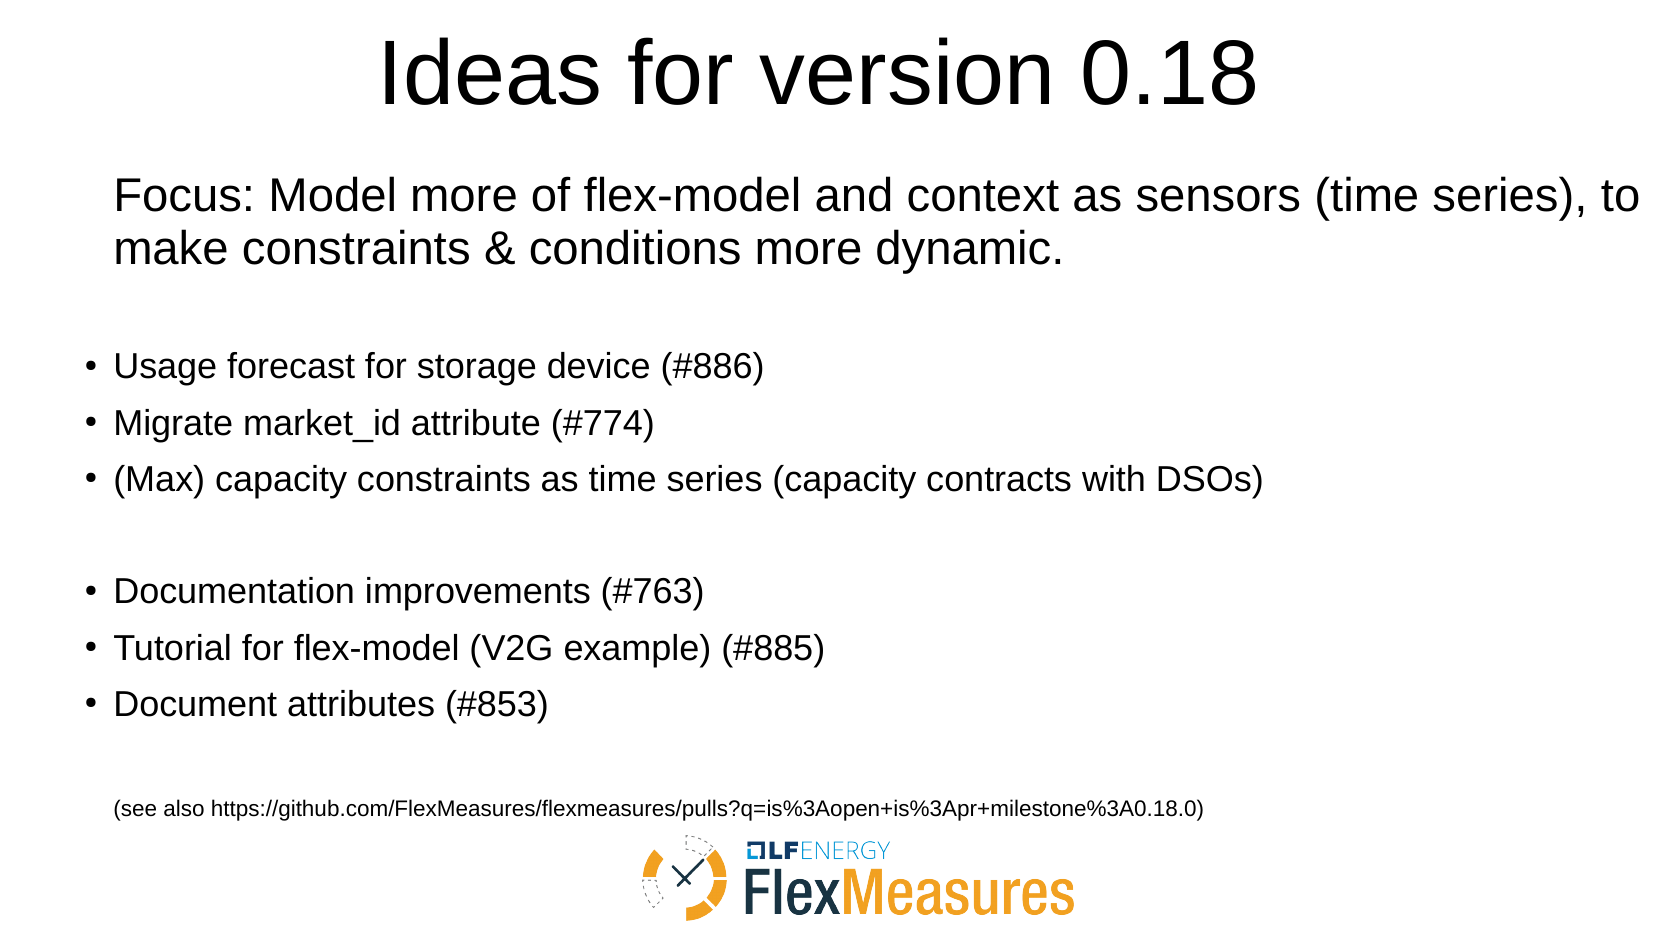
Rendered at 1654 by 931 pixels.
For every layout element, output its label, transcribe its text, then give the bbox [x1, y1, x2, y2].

title Ideas for version 0.18 [75, 0, 1564, 112]
list Focus: Model more of flex-model and context as sensors (time series), to make constraints & conditions more dynamic. Usage forecast for storage device (#886) Migrate market_id attribute (#774) (Max) capacity constraints as time series (capacity contracts with DSOs) Documentation improvements (#763) Tutorial for flex-model (V2G example) (#885) Document attributes (#853) (see also https://github.com/FlexMeasures/flexmeasures/pulls?q=is%3Aopen+is%3Apr+milestone%3A0.18.0) [75, 112, 1654, 826]
picture [642, 835, 1074, 921]
